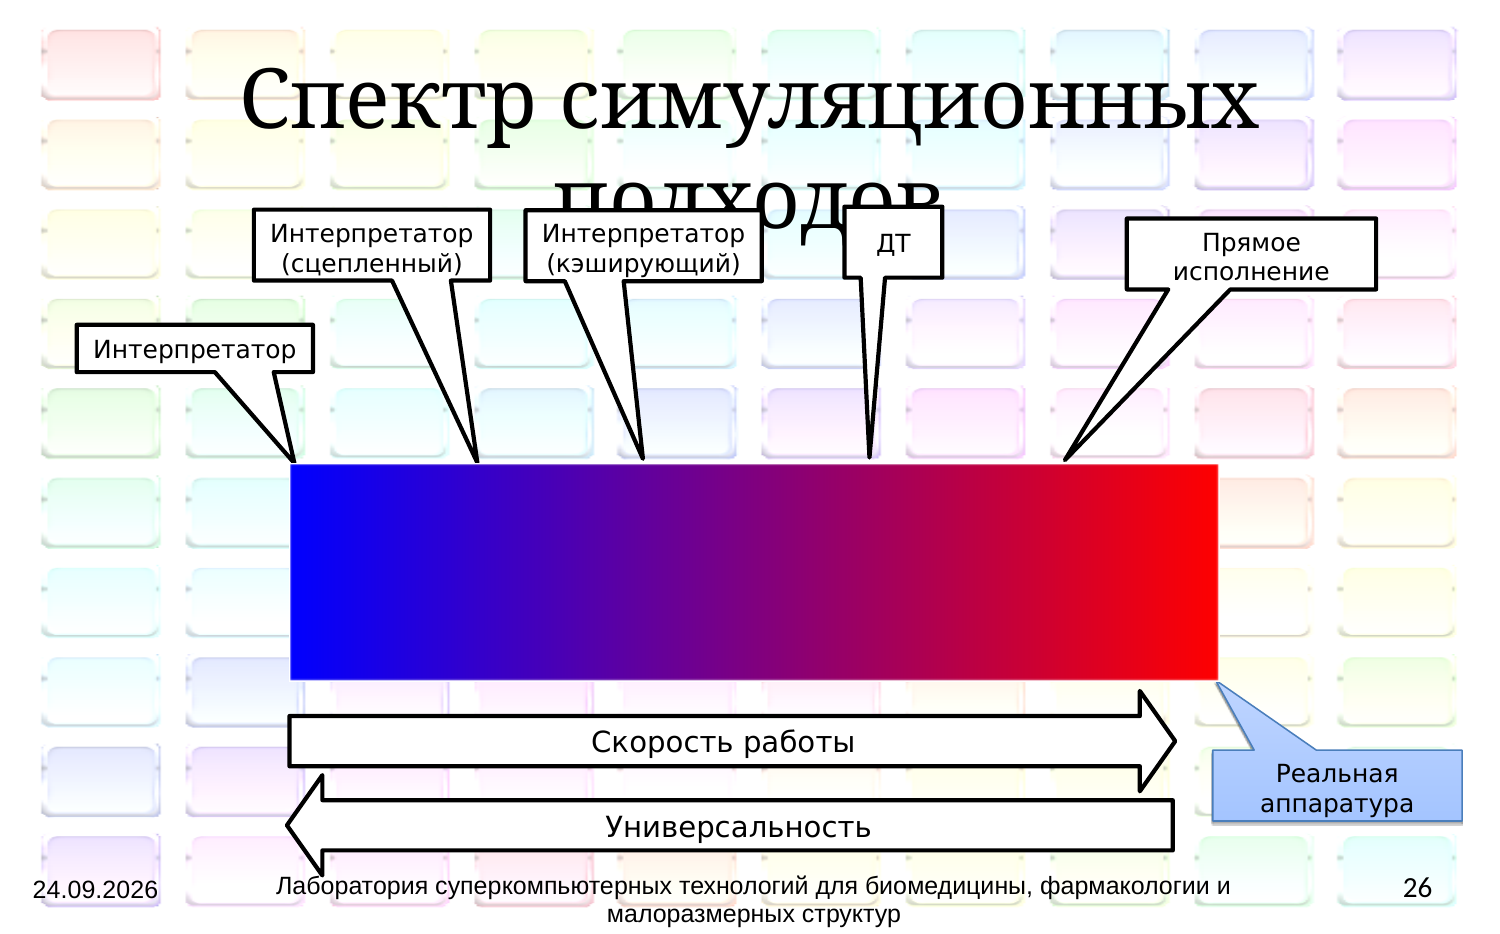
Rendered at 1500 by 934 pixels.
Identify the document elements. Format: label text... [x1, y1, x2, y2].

text_box Интерпретатор (кэширующий) [525, 210, 762, 459]
text_box Прямое исполнение [1064, 218, 1377, 461]
text_box Реальная аппаратура [1212, 682, 1463, 821]
text_box Скорость работы [289, 690, 1176, 792]
text_box ДТ [844, 206, 943, 458]
picture [0, 0, 1500, 934]
text_box Лаборатория суперкомпьютерных технологий для биомедицины, фармакологии и малоразмерных структур [171, 864, 1338, 915]
title Спектр симуляционных подходов [75, 37, 1426, 193]
text_box Универсальность [286, 775, 1173, 876]
text_box <номер> [1387, 868, 1473, 918]
text_box 14.10.2012 [17, 868, 184, 918]
text_box Интерпретатор (сцепленный) [253, 209, 491, 463]
text_box Интерпретатор [76, 324, 313, 463]
